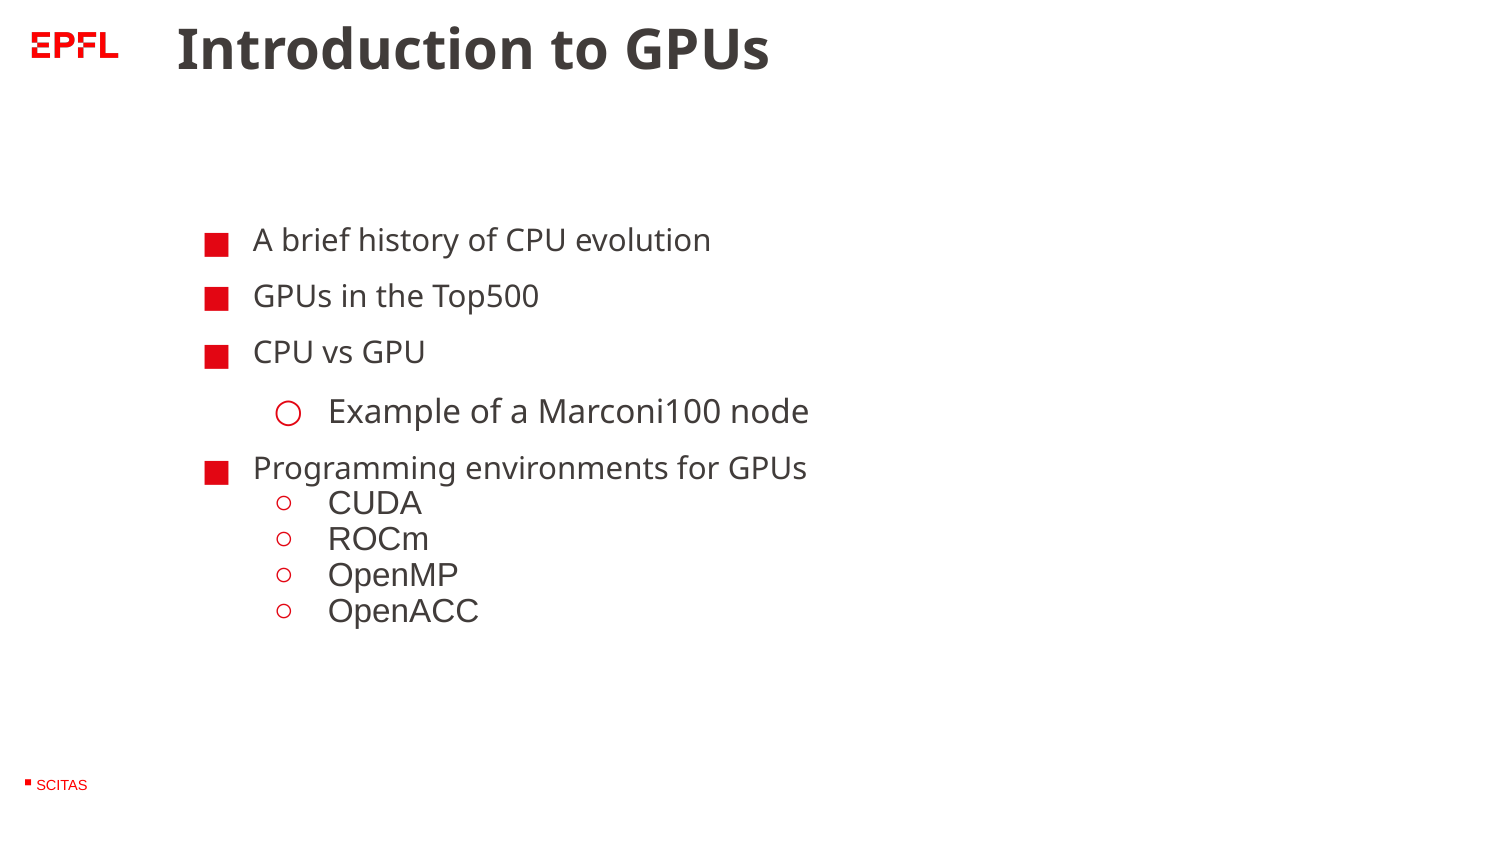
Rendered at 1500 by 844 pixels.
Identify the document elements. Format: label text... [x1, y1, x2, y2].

list A brief history of CPU evolution GPUs in the Top500 CPU vs GPU Example of a Marconi100 node Programming environments for GPUs CUDA ROCm OpenMP OpenACC [148, 198, 1416, 782]
picture [21, 21, 129, 69]
title Introduction to GPUs [148, 21, 1416, 198]
